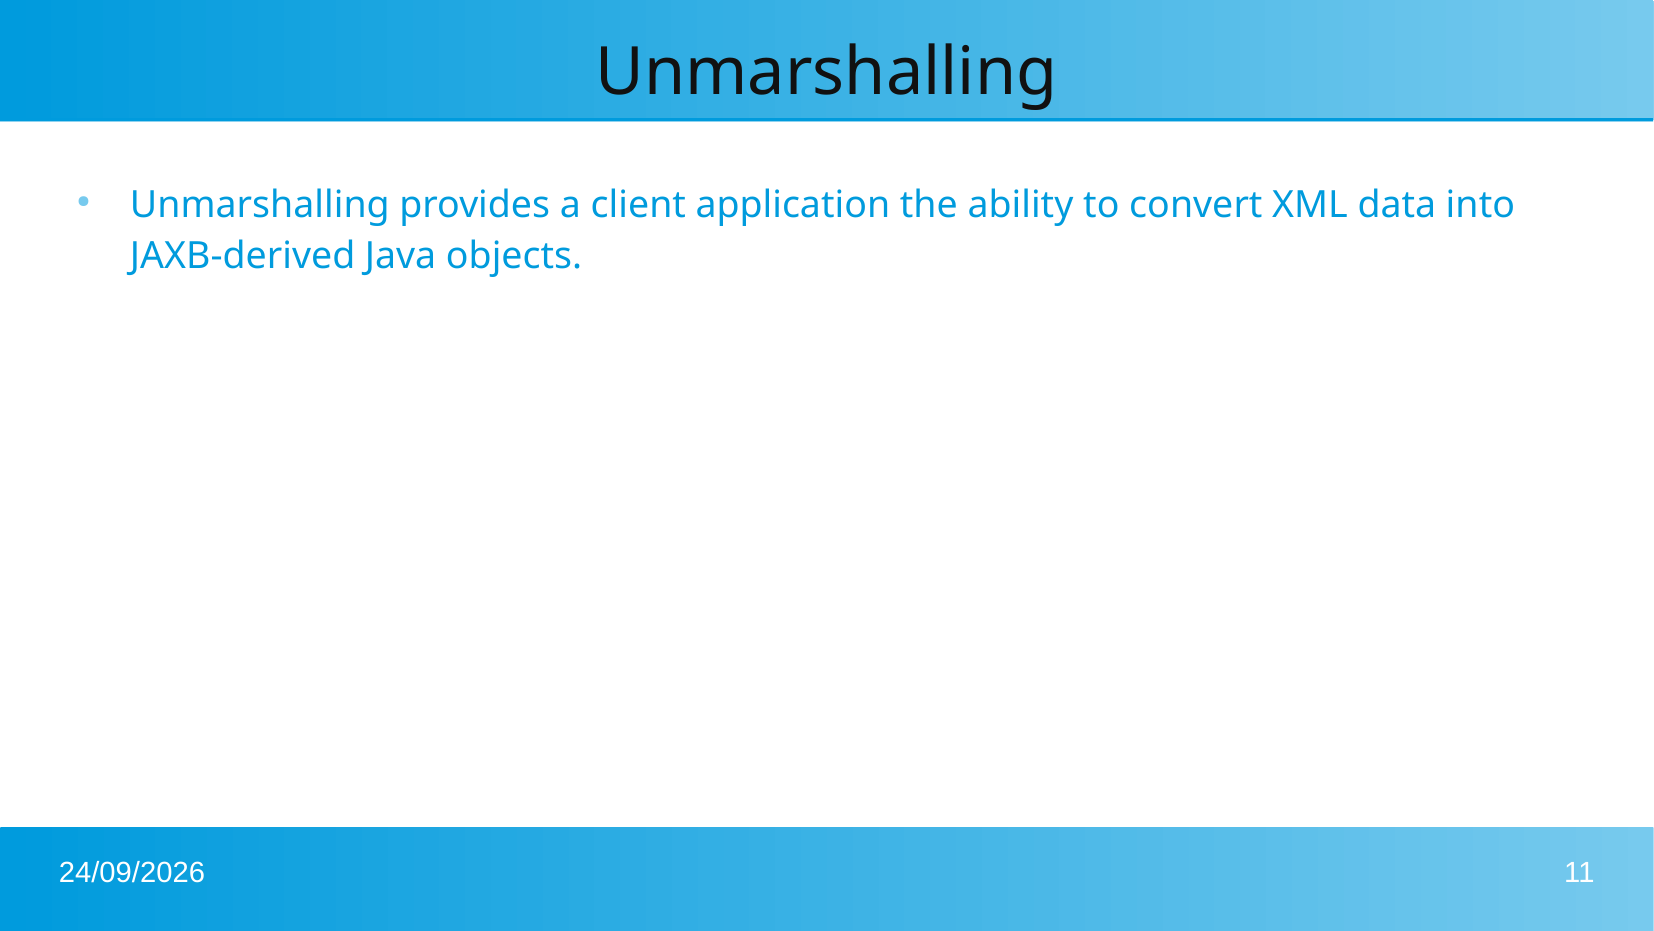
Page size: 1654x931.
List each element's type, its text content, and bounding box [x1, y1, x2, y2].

title Unmarshalling [59, 29, 1595, 108]
list Unmarshalling provides a client application the ability to convert XML data into JAXB-derived Java objects. [59, 177, 1595, 768]
